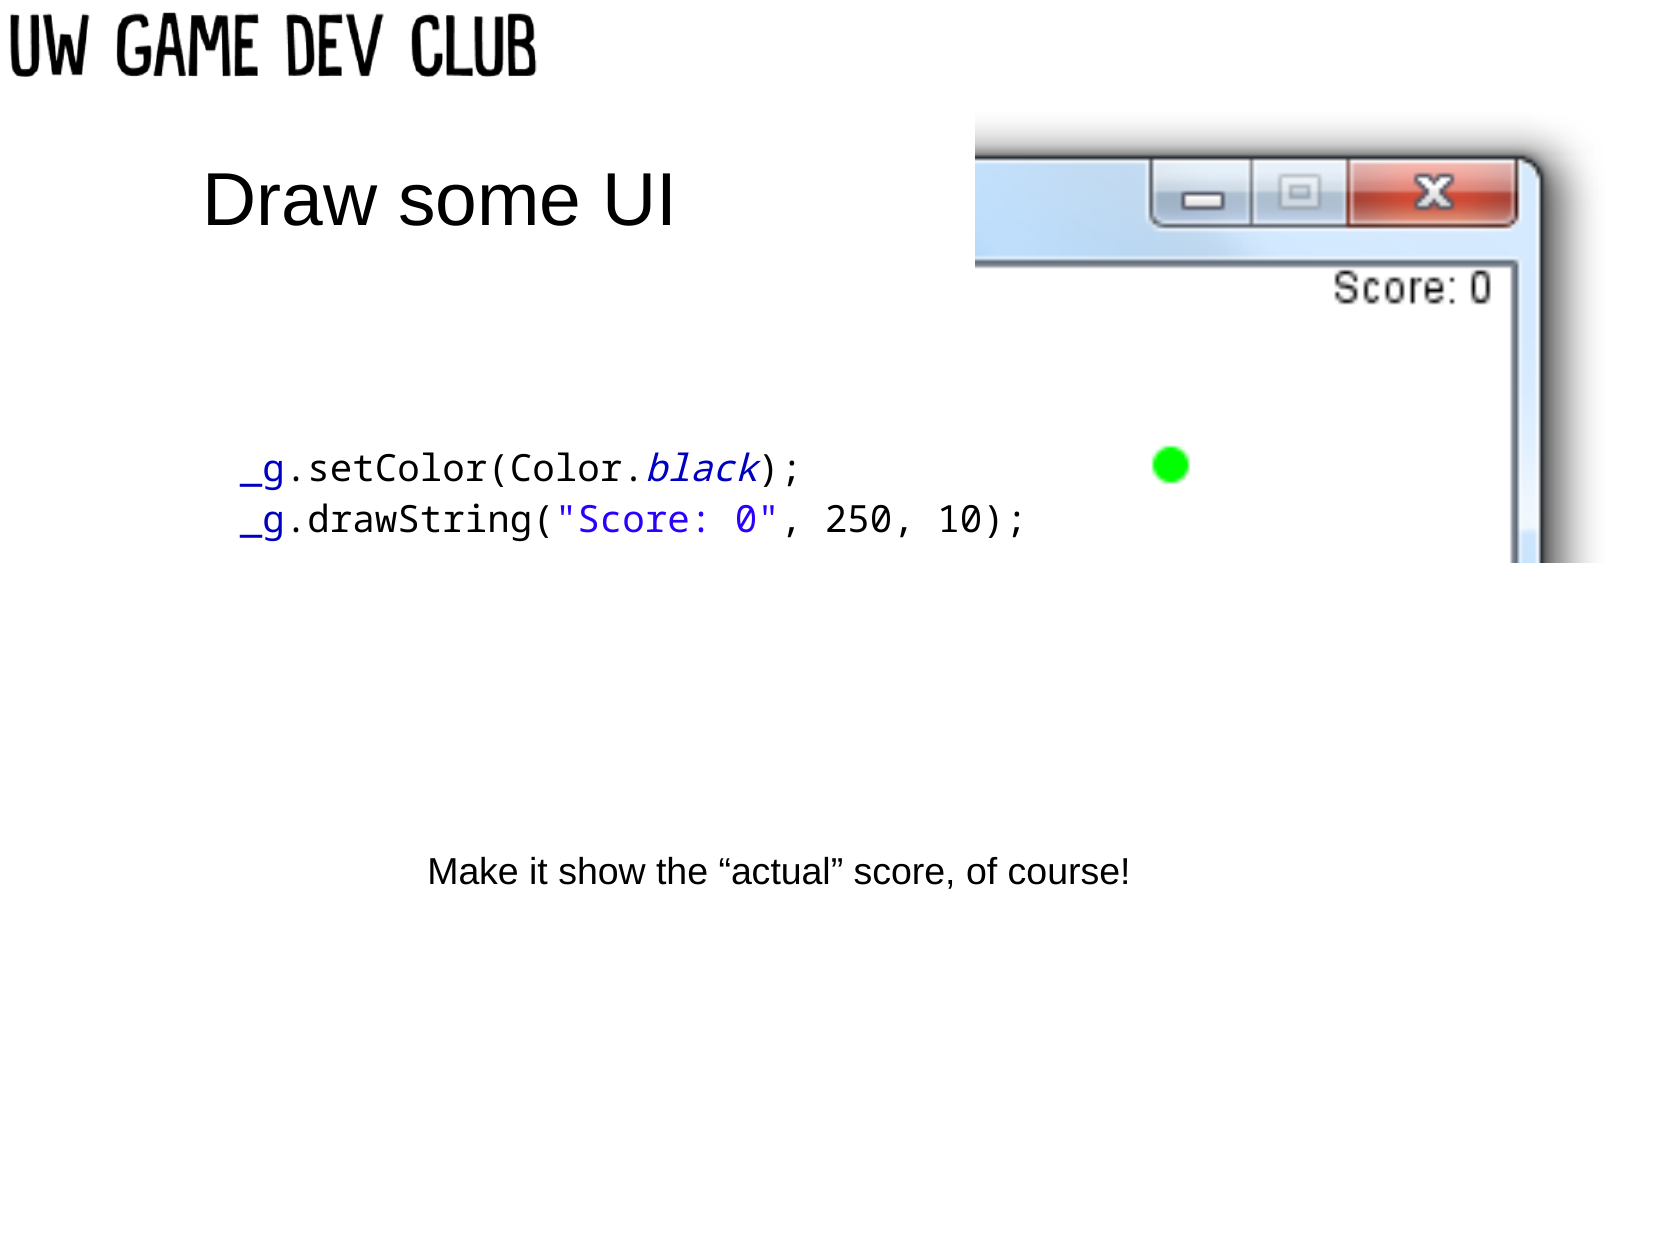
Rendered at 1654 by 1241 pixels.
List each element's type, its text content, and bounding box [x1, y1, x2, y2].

text_box Make it show the “actual” score, of course! [412, 843, 1613, 901]
text_box Draw some UI [187, 150, 975, 249]
text_box _g.setColor(Color.black); _g.drawString("Score: 0", 250, 10); [225, 434, 1201, 526]
picture [975, 53, 1654, 563]
picture [3, 7, 552, 82]
